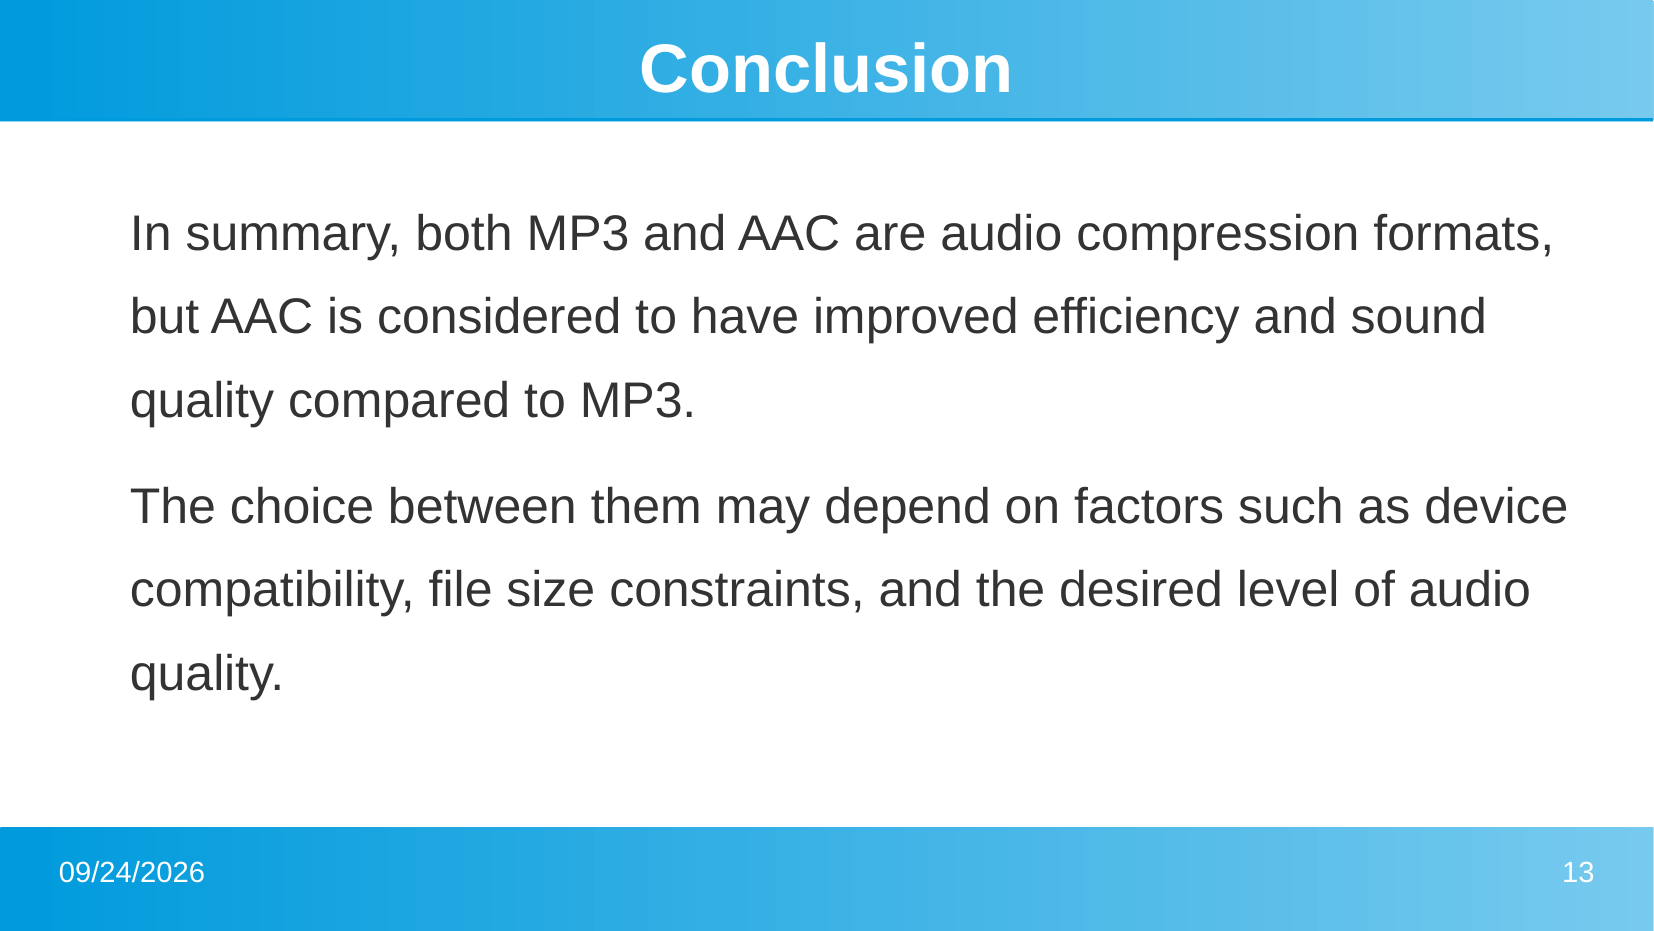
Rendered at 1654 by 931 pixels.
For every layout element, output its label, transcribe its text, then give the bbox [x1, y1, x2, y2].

list In summary, both MP3 and AAC are audio compression formats, but AAC is considered to have improved efficiency and sound quality compared to MP3. The choice between them may depend on factors such as device compatibility, file size constraints, and the desired level of audio quality. [59, 177, 1595, 768]
title Conclusion [59, 29, 1595, 108]
